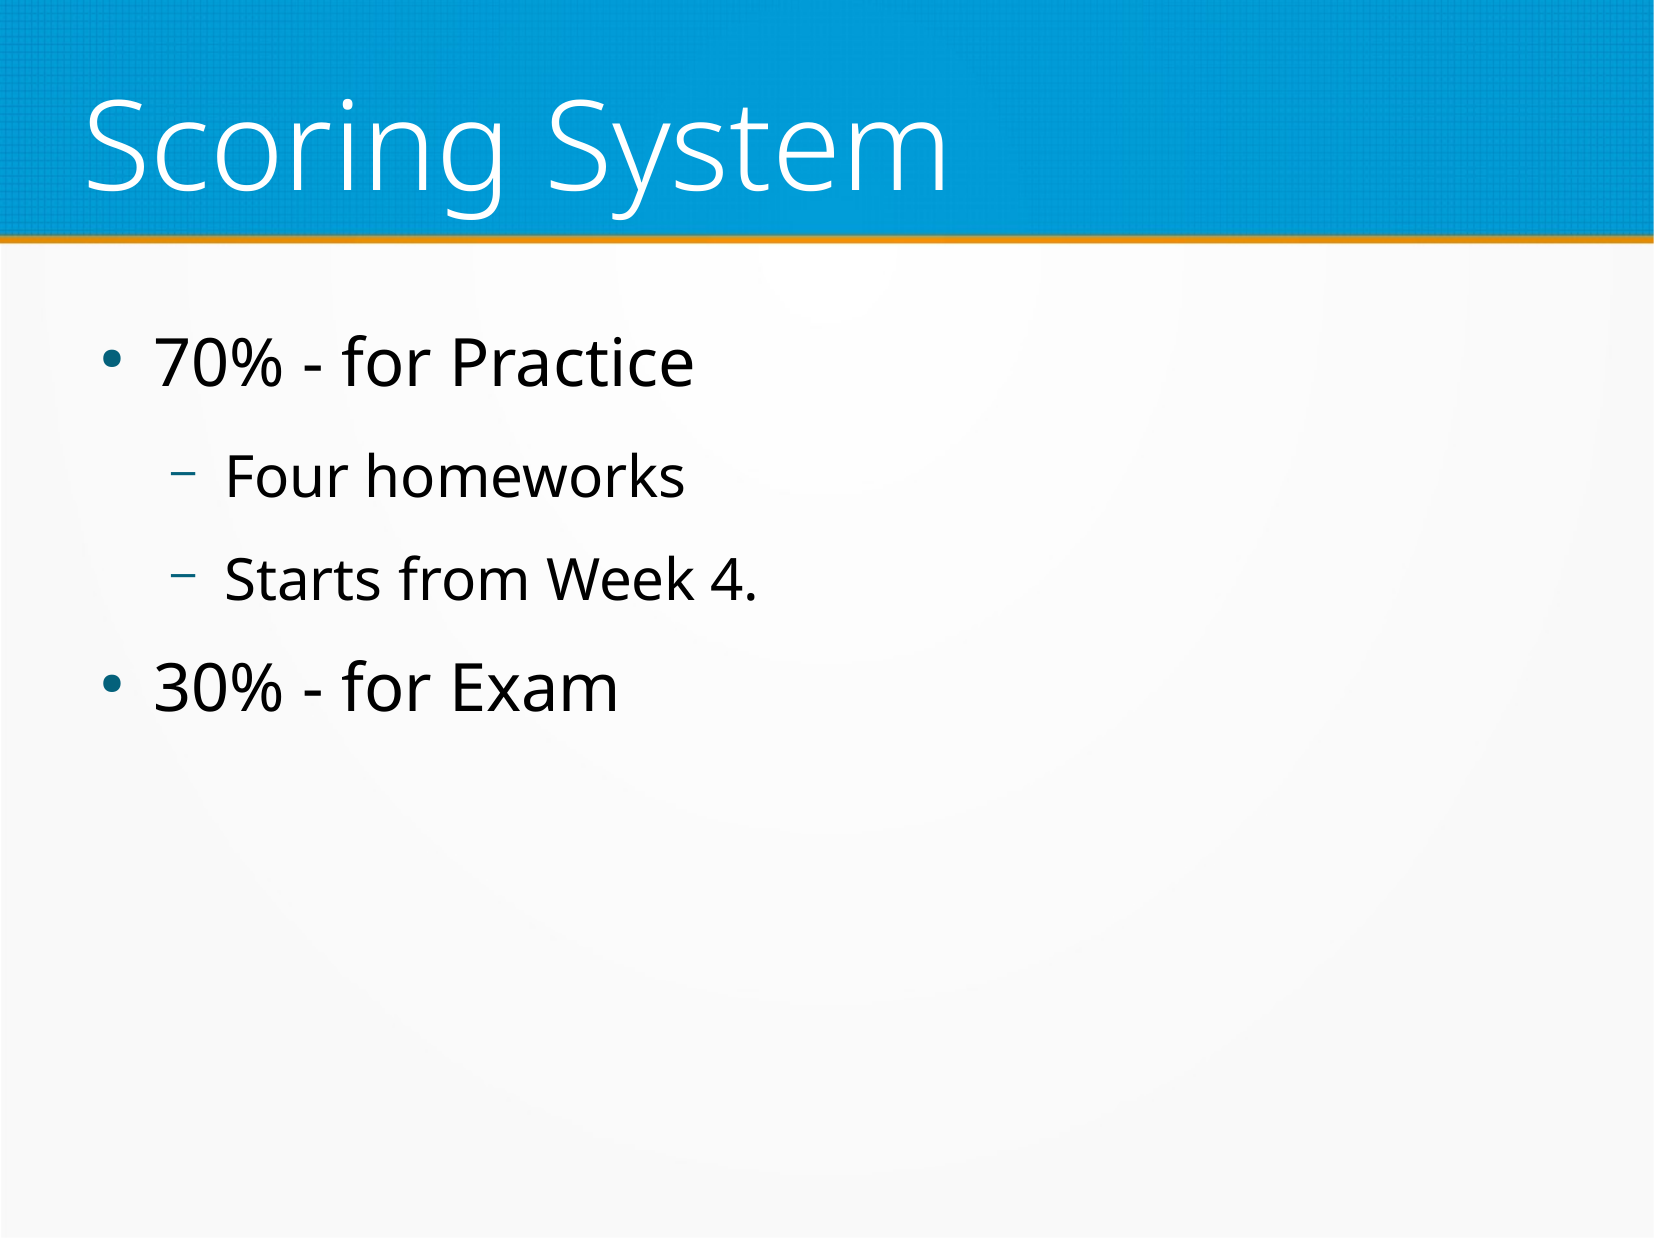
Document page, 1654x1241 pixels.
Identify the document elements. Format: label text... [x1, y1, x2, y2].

list 70% - for Practice Four homeworks Starts from Week 4. 30% - for Exam [82, 315, 1563, 1081]
picture [0, 233, 1654, 1241]
title Scoring System [82, 19, 1571, 227]
